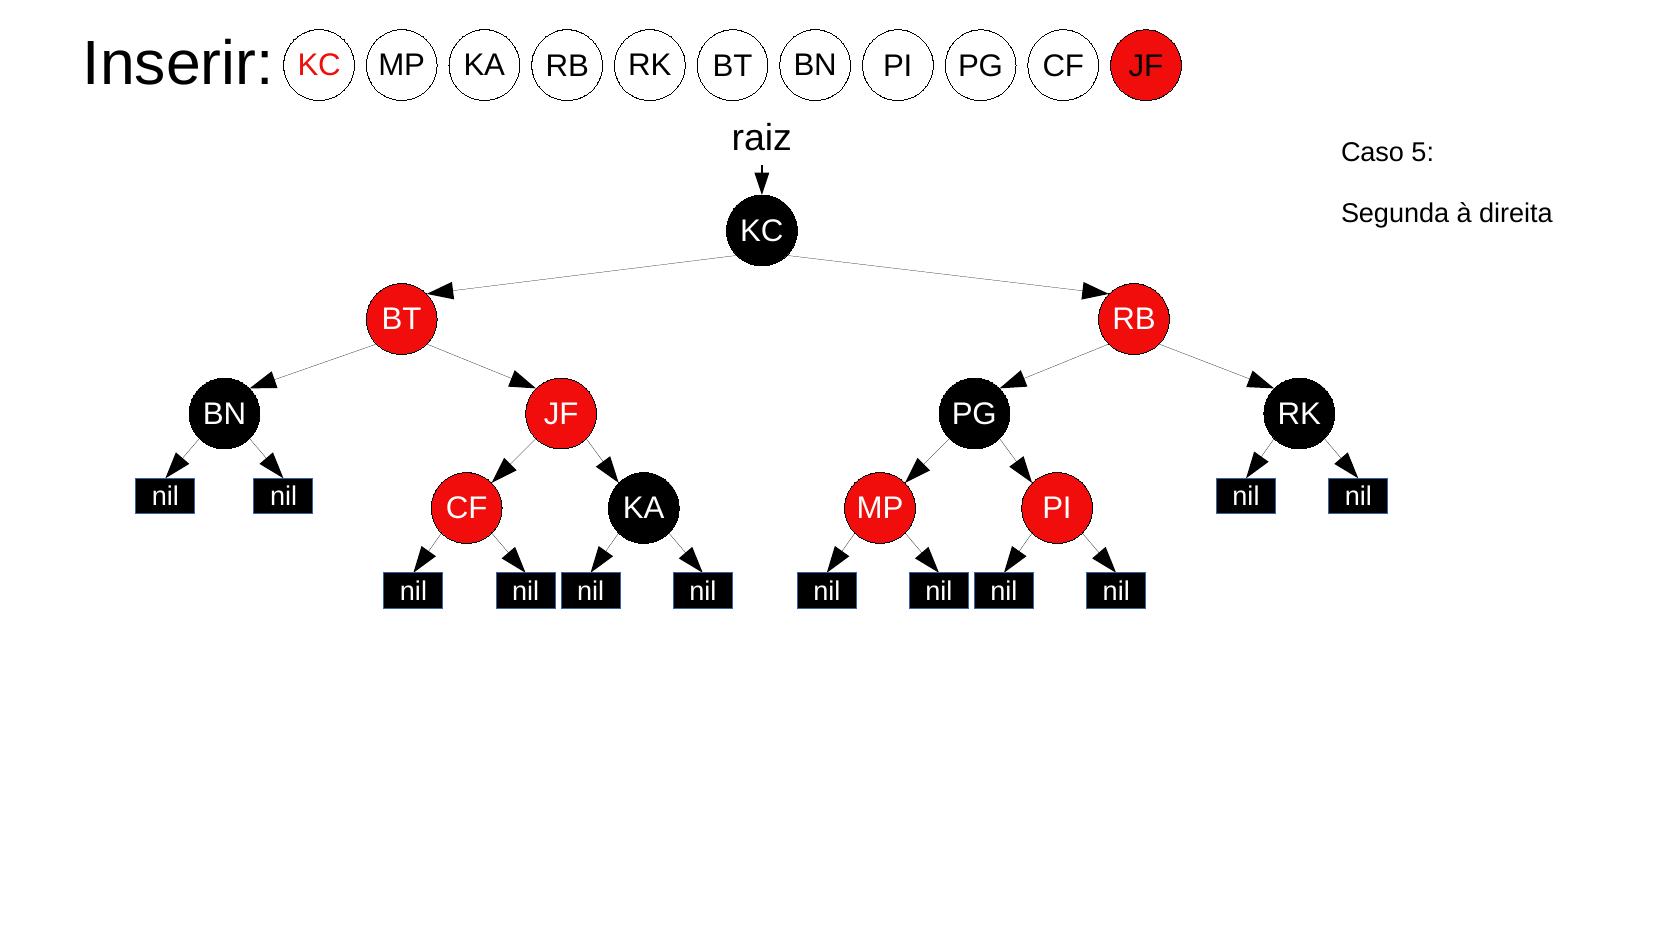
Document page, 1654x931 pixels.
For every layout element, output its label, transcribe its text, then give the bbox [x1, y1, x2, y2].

text_box nil [135, 478, 195, 514]
text_box JF [525, 378, 597, 449]
text_box KC [283, 29, 355, 101]
text_box BT [697, 29, 768, 101]
text_box BN [189, 378, 260, 449]
text_box MP [844, 472, 916, 544]
text_box PI [862, 29, 934, 101]
text_box Caso 5: Segunda à direita [1326, 130, 1654, 313]
text_box KA [608, 472, 680, 544]
text_box JF [1110, 29, 1182, 101]
text_box nil [1328, 478, 1388, 514]
text_box CF [1027, 29, 1099, 101]
text_box nil [909, 572, 969, 609]
text_box nil [496, 572, 556, 609]
text_box raiz [716, 108, 807, 166]
text_box CF [431, 472, 503, 544]
text_box BT [366, 283, 438, 355]
text_box nil [561, 572, 621, 609]
text_box nil [1216, 478, 1276, 514]
text_box KC [726, 195, 798, 266]
text_box RK [1263, 378, 1335, 449]
text_box PG [939, 378, 1010, 449]
text_box nil [797, 572, 857, 609]
text_box nil [673, 572, 733, 609]
text_box BN [779, 29, 851, 101]
title Inserir: [82, 28, 284, 98]
text_box nil [383, 572, 443, 609]
text_box RK [614, 29, 686, 101]
text_box nil [974, 572, 1034, 609]
text_box nil [253, 478, 313, 514]
text_box PI [1021, 472, 1093, 544]
text_box KA [449, 29, 520, 101]
text_box nil [1086, 572, 1146, 609]
text_box RB [1098, 283, 1170, 355]
text_box RB [531, 29, 603, 101]
text_box PG [945, 29, 1017, 101]
text_box MP [366, 29, 438, 101]
